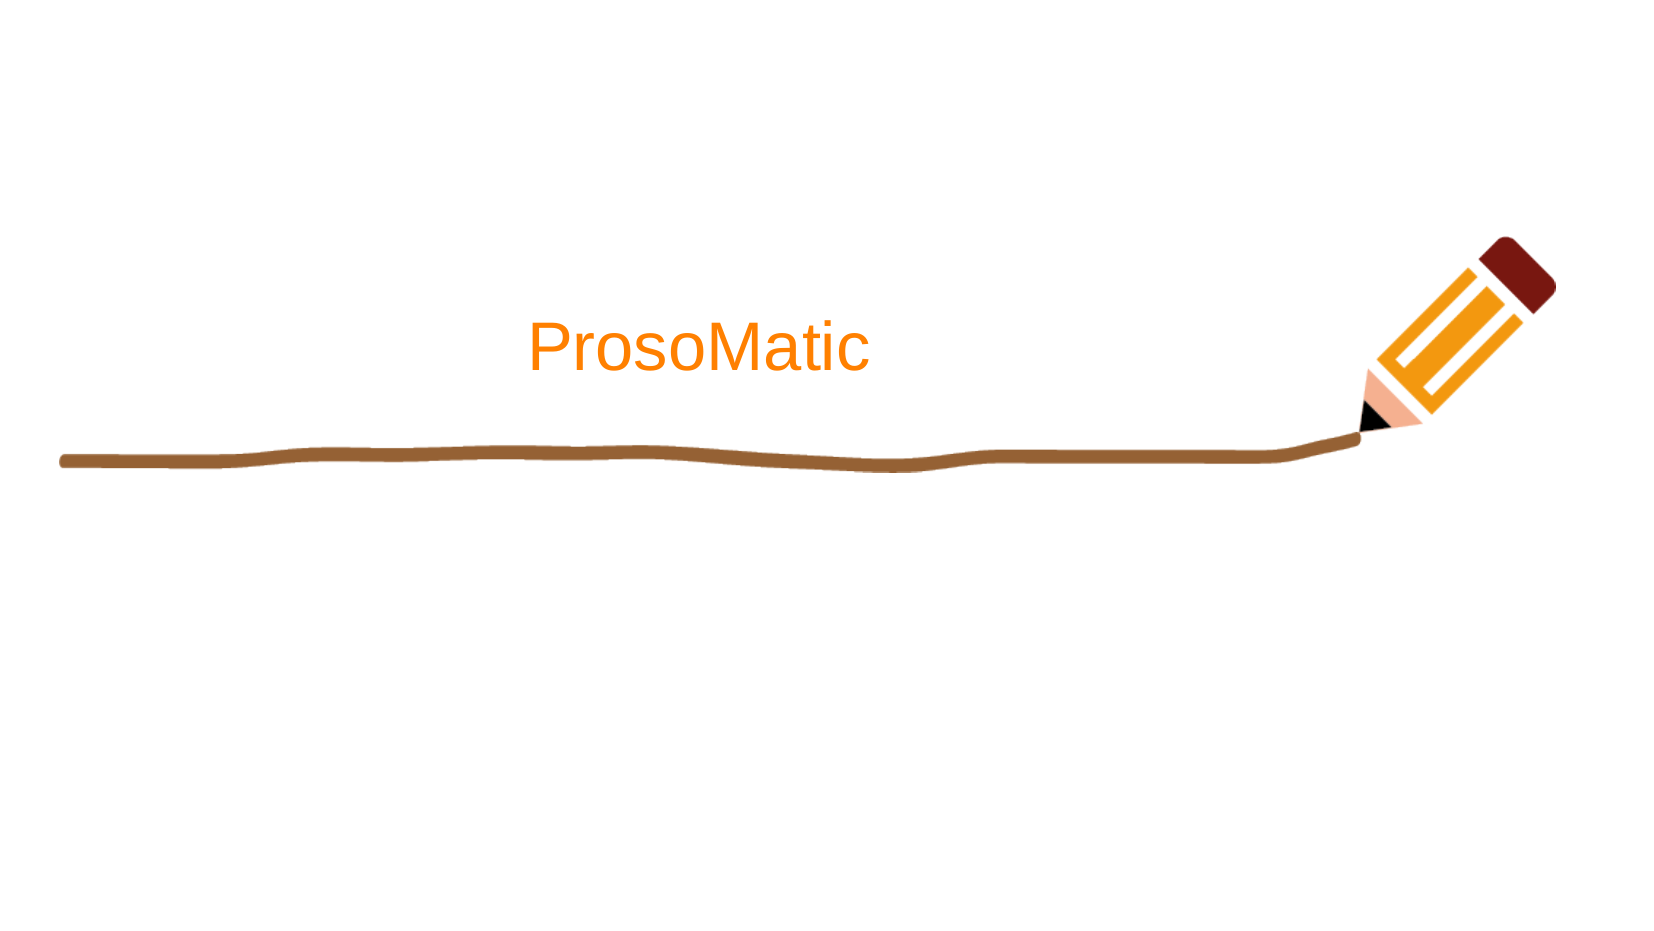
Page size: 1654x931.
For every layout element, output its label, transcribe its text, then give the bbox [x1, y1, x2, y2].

picture [59, 236, 1556, 473]
title ProsoMatic [88, 265, 1329, 429]
